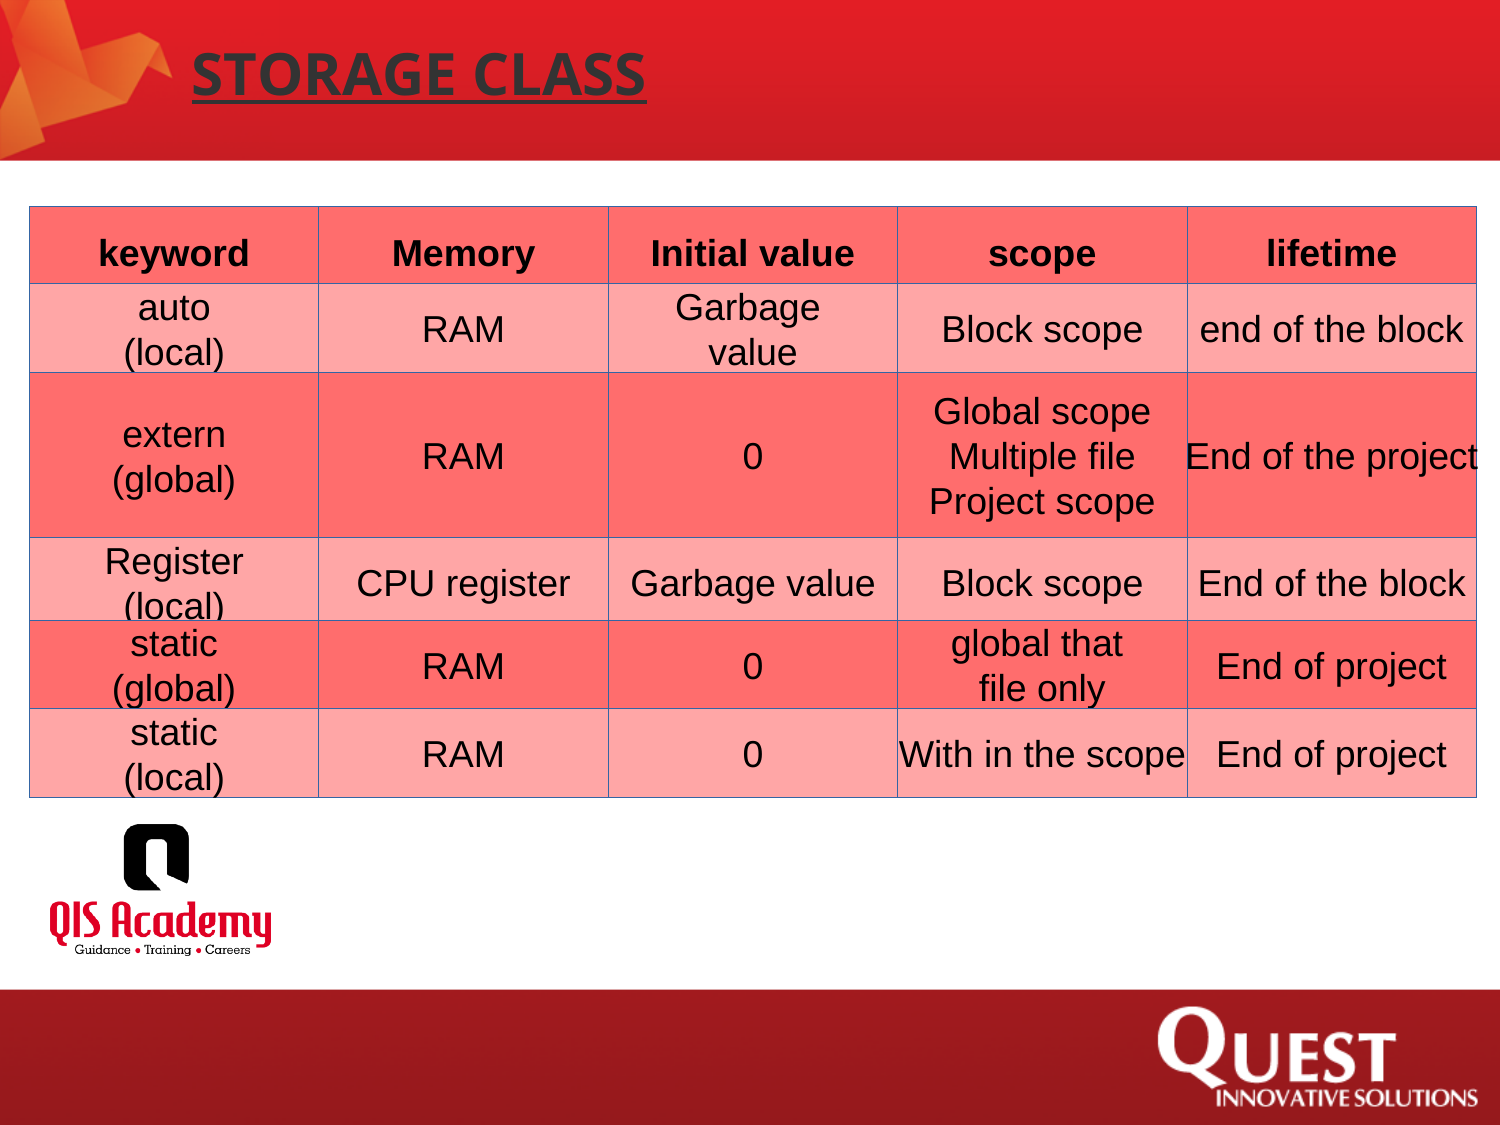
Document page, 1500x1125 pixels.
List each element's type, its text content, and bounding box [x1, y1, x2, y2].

text_box RAM [318, 372, 609, 537]
text_box End of the project [1187, 372, 1477, 537]
text_box end of the block [1187, 283, 1477, 372]
text_box CPU register [318, 537, 609, 620]
text_box static (local) [29, 708, 318, 798]
text_box auto (local) [29, 283, 318, 372]
text_box Register (local) [29, 537, 318, 620]
text_box 0 [609, 620, 898, 708]
text_box With in the scope [898, 708, 1187, 798]
text_box Global scope Multiple file Project scope [898, 372, 1187, 537]
picture [0, 0, 1500, 1125]
text_box End of project [1187, 620, 1477, 708]
text_box Garbage value [609, 283, 898, 372]
text_box keyword [29, 206, 318, 283]
text_box 0 [609, 708, 898, 798]
text_box RAM [318, 283, 609, 372]
text_box End of the block [1187, 537, 1477, 620]
text_box Garbage value [609, 537, 898, 620]
text_box Memory [318, 206, 609, 283]
text_box scope [898, 206, 1187, 283]
text_box extern (global) [29, 372, 318, 537]
text_box lifetime [1187, 206, 1477, 283]
text_box Block scope [898, 537, 1187, 620]
text_box 0 [609, 372, 898, 537]
text_box Block scope [898, 283, 1187, 372]
text_box RAM [318, 620, 609, 708]
text_box RAM [318, 708, 609, 798]
text_box global that file only [898, 620, 1187, 708]
text_box static (global) [29, 620, 318, 708]
title STORAGE CLASS [177, 29, 1500, 218]
text_box Initial value [609, 206, 898, 283]
text_box End of project [1187, 708, 1477, 798]
